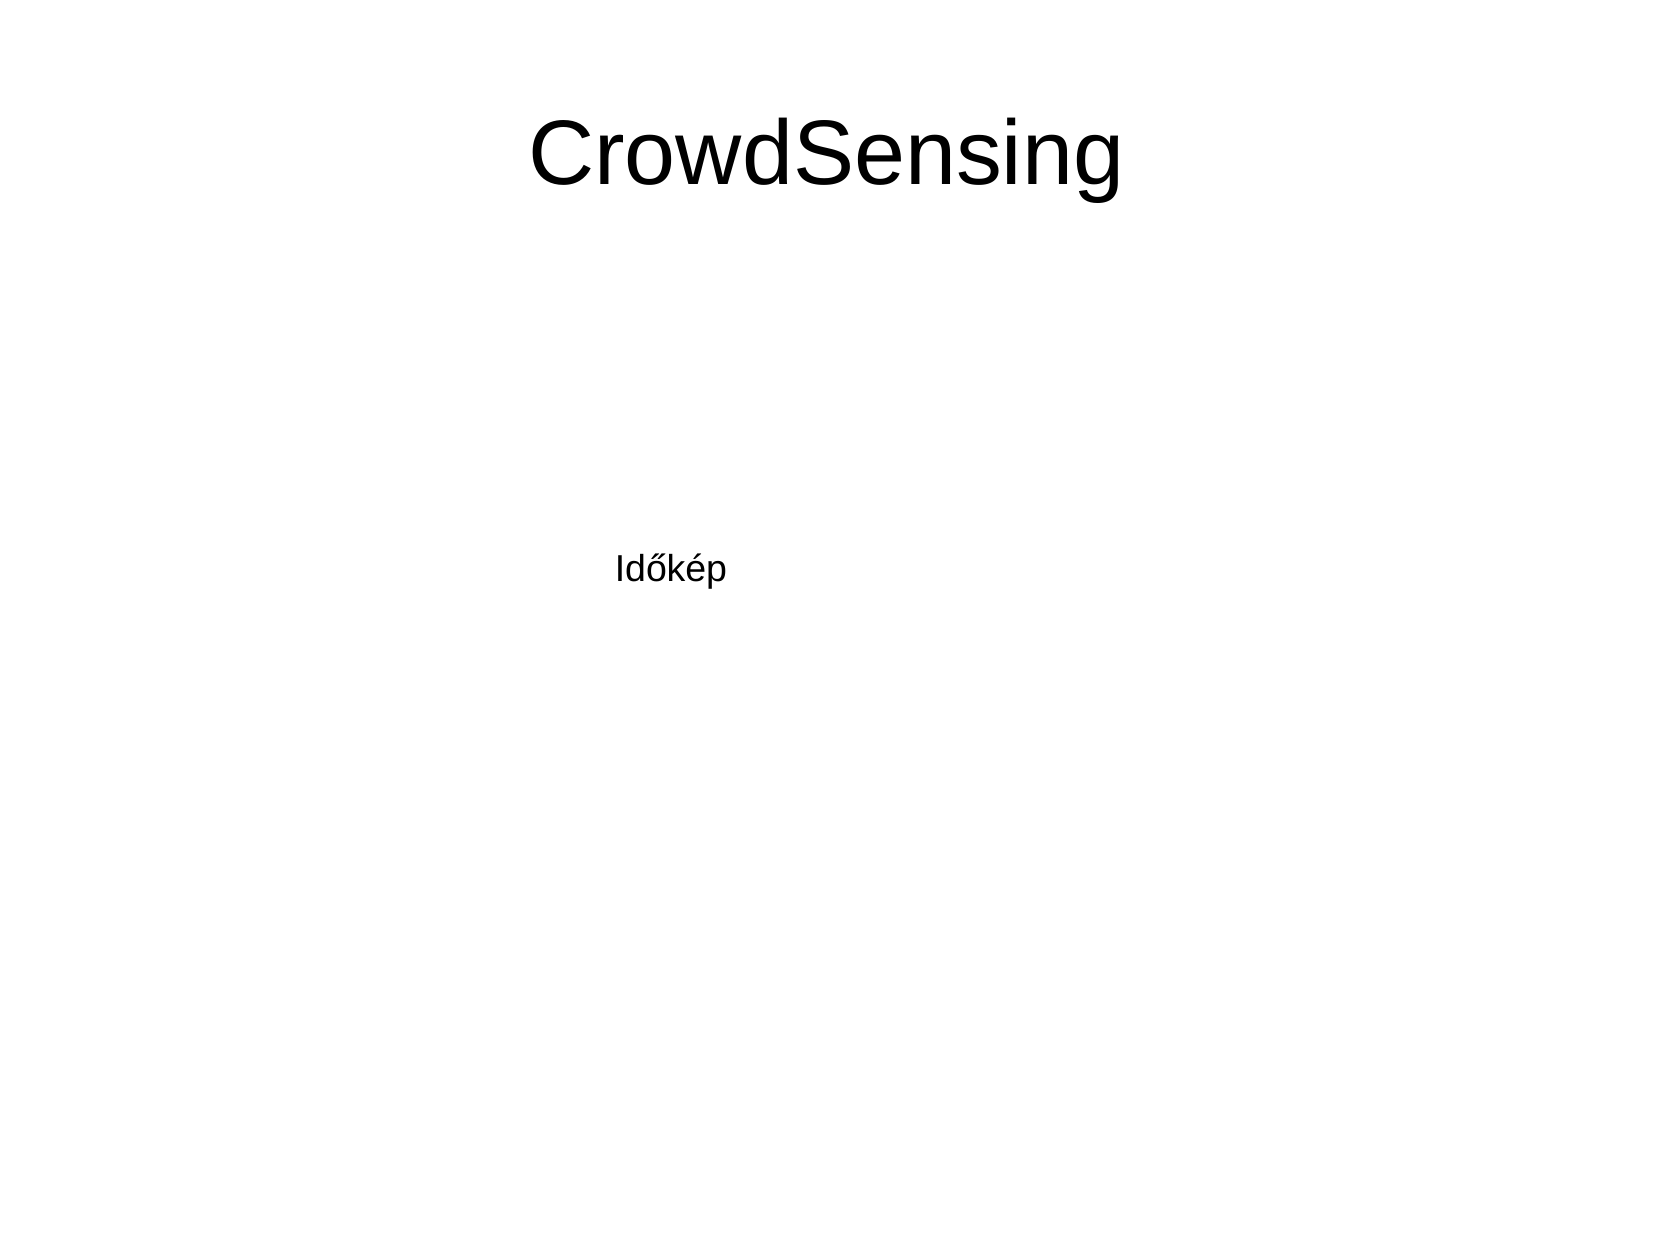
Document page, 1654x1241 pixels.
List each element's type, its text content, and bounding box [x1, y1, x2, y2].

title CrowdSensing [82, 49, 1571, 257]
text_box Időkép [600, 540, 742, 597]
